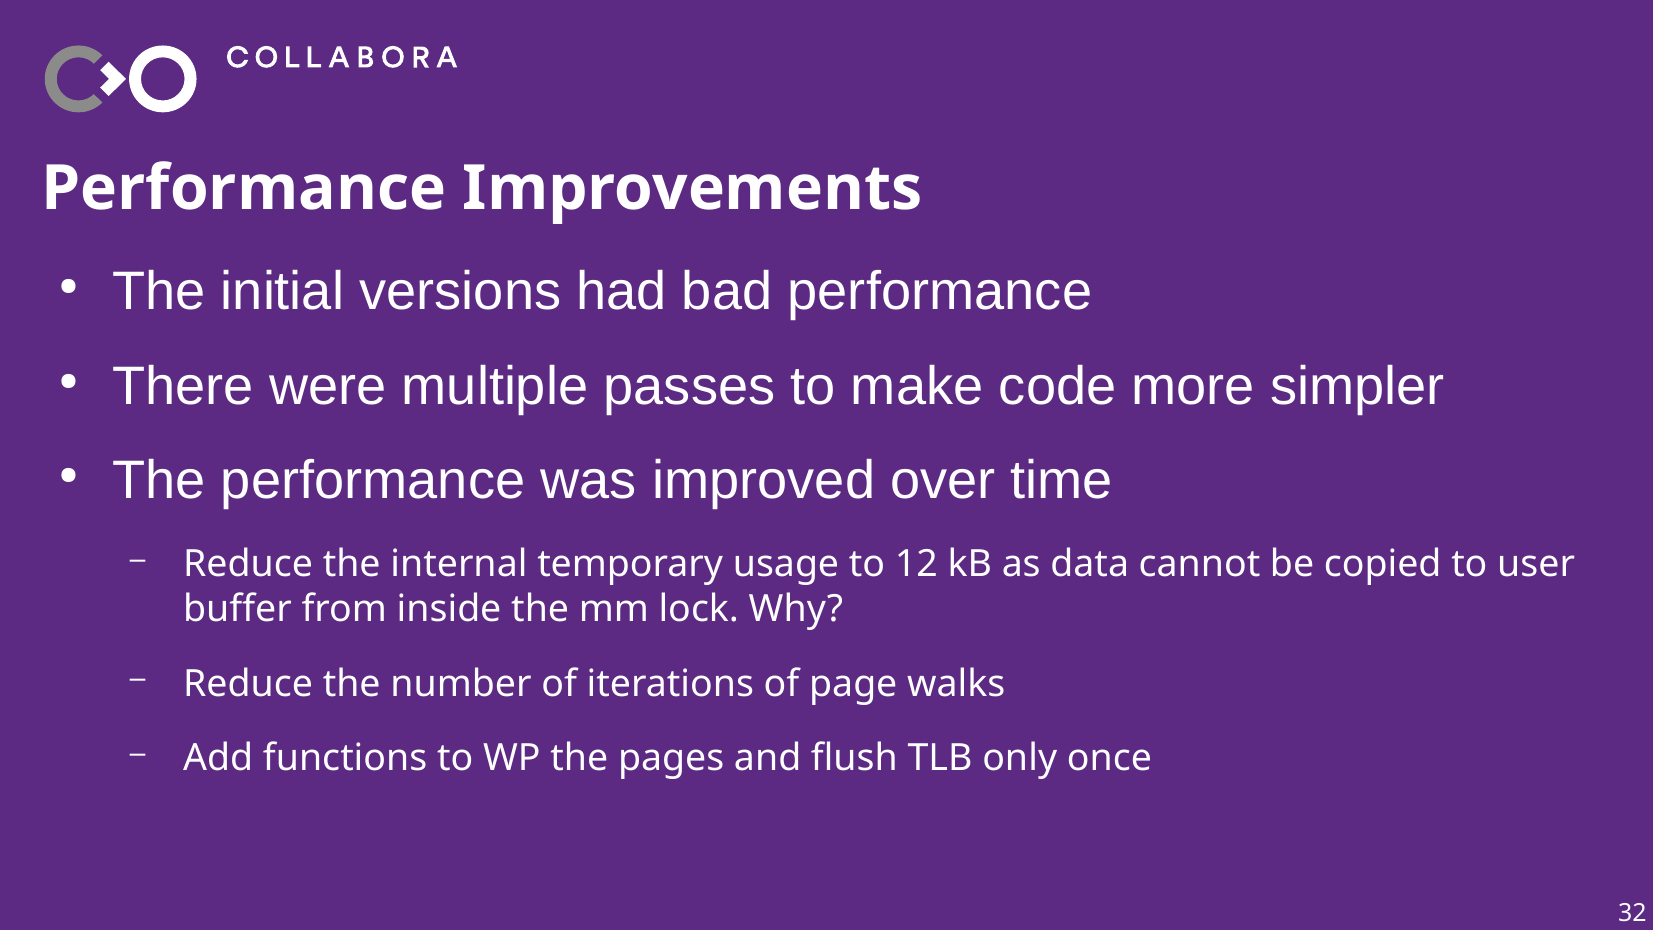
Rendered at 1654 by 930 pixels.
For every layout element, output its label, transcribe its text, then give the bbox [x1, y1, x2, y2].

list The initial versions had bad performance There were multiple passes to make code more simpler The performance was improved over time Reduce the internal temporary usage to 12 kB as data cannot be copied to user buffer from inside the mm lock. Why? Reduce the number of iterations of page walks Add functions to WP the pages and flush TLB only once [41, 255, 1614, 780]
title Performance Improvements [41, 146, 1614, 255]
